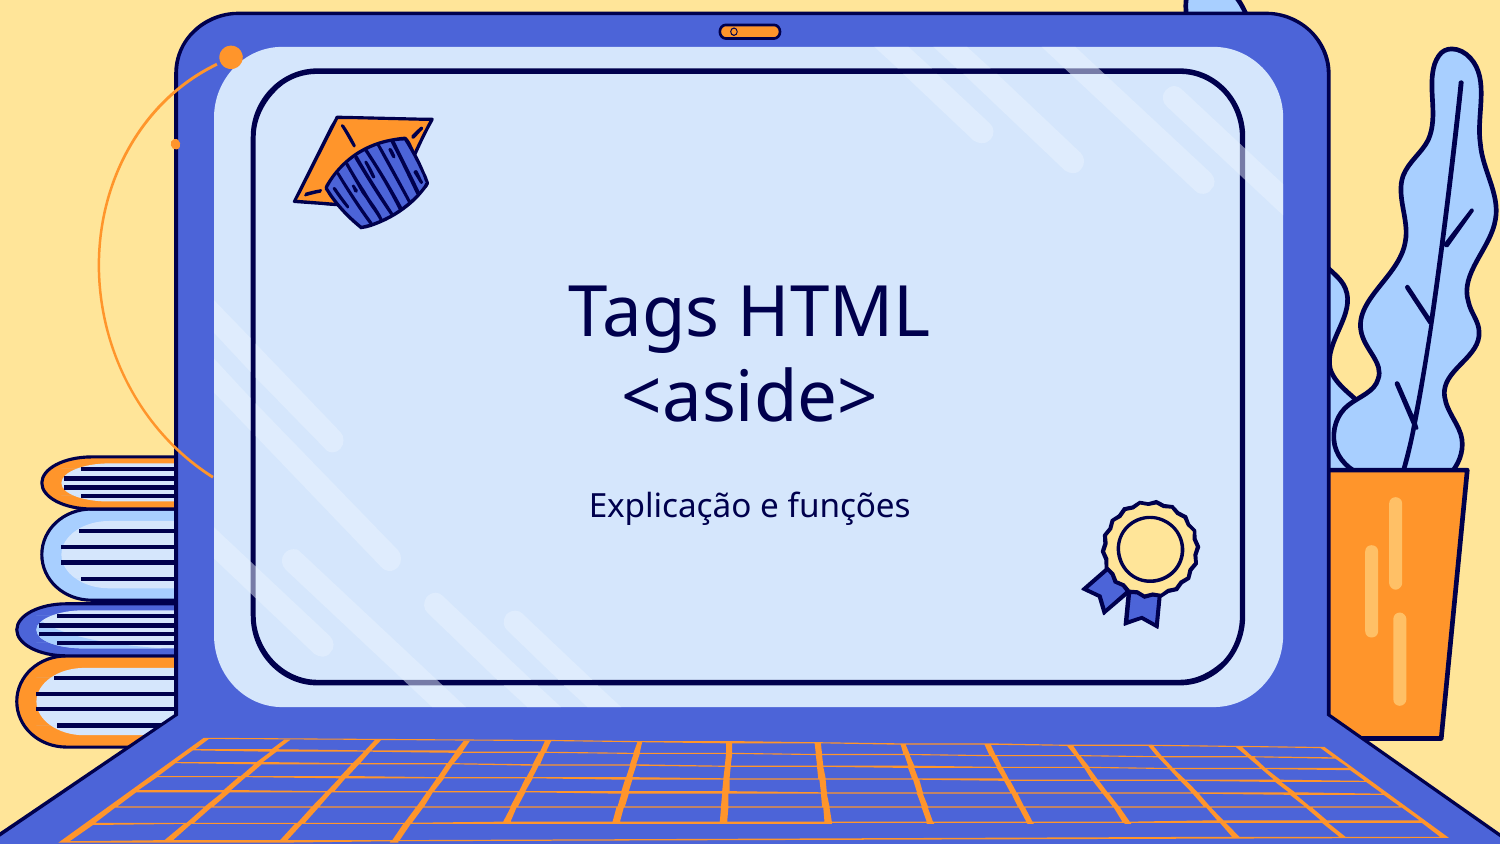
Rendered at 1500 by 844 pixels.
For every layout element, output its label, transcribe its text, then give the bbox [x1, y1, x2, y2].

subtitle Explicação e funções [369, 469, 1131, 600]
title Tags HTML <aside> [311, 226, 1189, 452]
text_box [1082, 500, 1200, 629]
text_box [292, 115, 434, 230]
